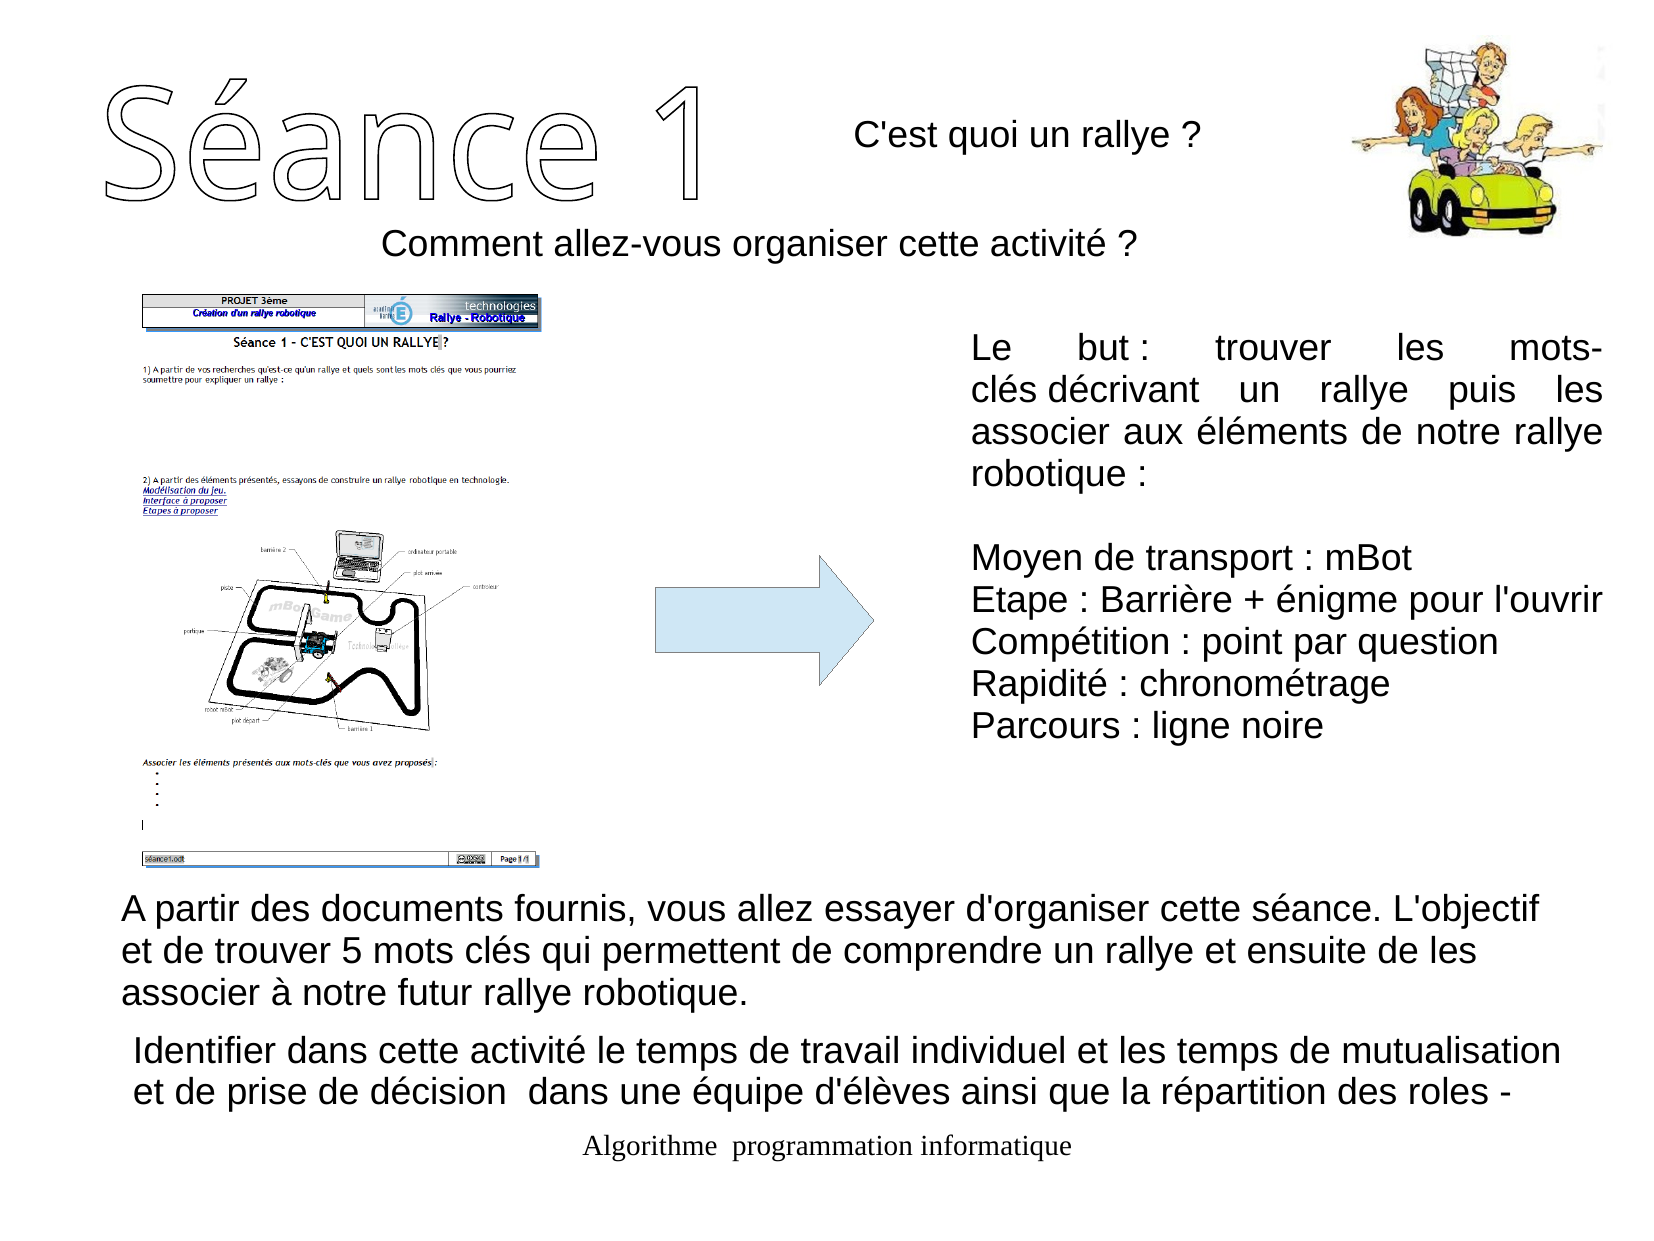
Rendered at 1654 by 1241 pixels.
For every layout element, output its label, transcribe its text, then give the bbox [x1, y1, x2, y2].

text_box Séance 1 [526, 113, 596, 201]
text_box Séance 1 [190, 113, 260, 201]
text_box A partir des documents fournis, vous allez essayer d'organiser cette séance. L'objectif et de trouver 5 mots clés qui permettent de comprendre un rallye et ensuite de les associer à notre futur rallye robotique. [106, 879, 1595, 1021]
text_box [655, 555, 874, 686]
picture [1341, 35, 1613, 249]
text_box Séance 1 [656, 87, 697, 200]
text_box Séance 1 [364, 113, 434, 200]
text_box Séance 1 [453, 113, 514, 201]
text_box Le but : trouver les mots-clés décrivant un rallye puis les associer aux éléments de notre rallye robotique : Moyen de transport : mBot Etape : Barrière + énigme pour l'ouvrir Compétition : point par question Rapidité : chronométrage Parcours : ligne noire [955, 318, 1619, 801]
text_box C'est quoi un rallye ? [838, 106, 1252, 164]
text_box Séance 1 [215, 79, 247, 105]
text_box Séance 1 [106, 85, 175, 201]
picture [133, 289, 544, 872]
text_box Identifier dans cette activité le temps de travail individuel et les temps de mutualisation et de prise de décision dans une équipe d'élèves ainsi que la répartition des roles - [118, 1021, 1619, 1205]
text_box Comment allez-vous organiser cette activité ? [366, 214, 1276, 272]
text_box Séance 1 [274, 113, 340, 201]
